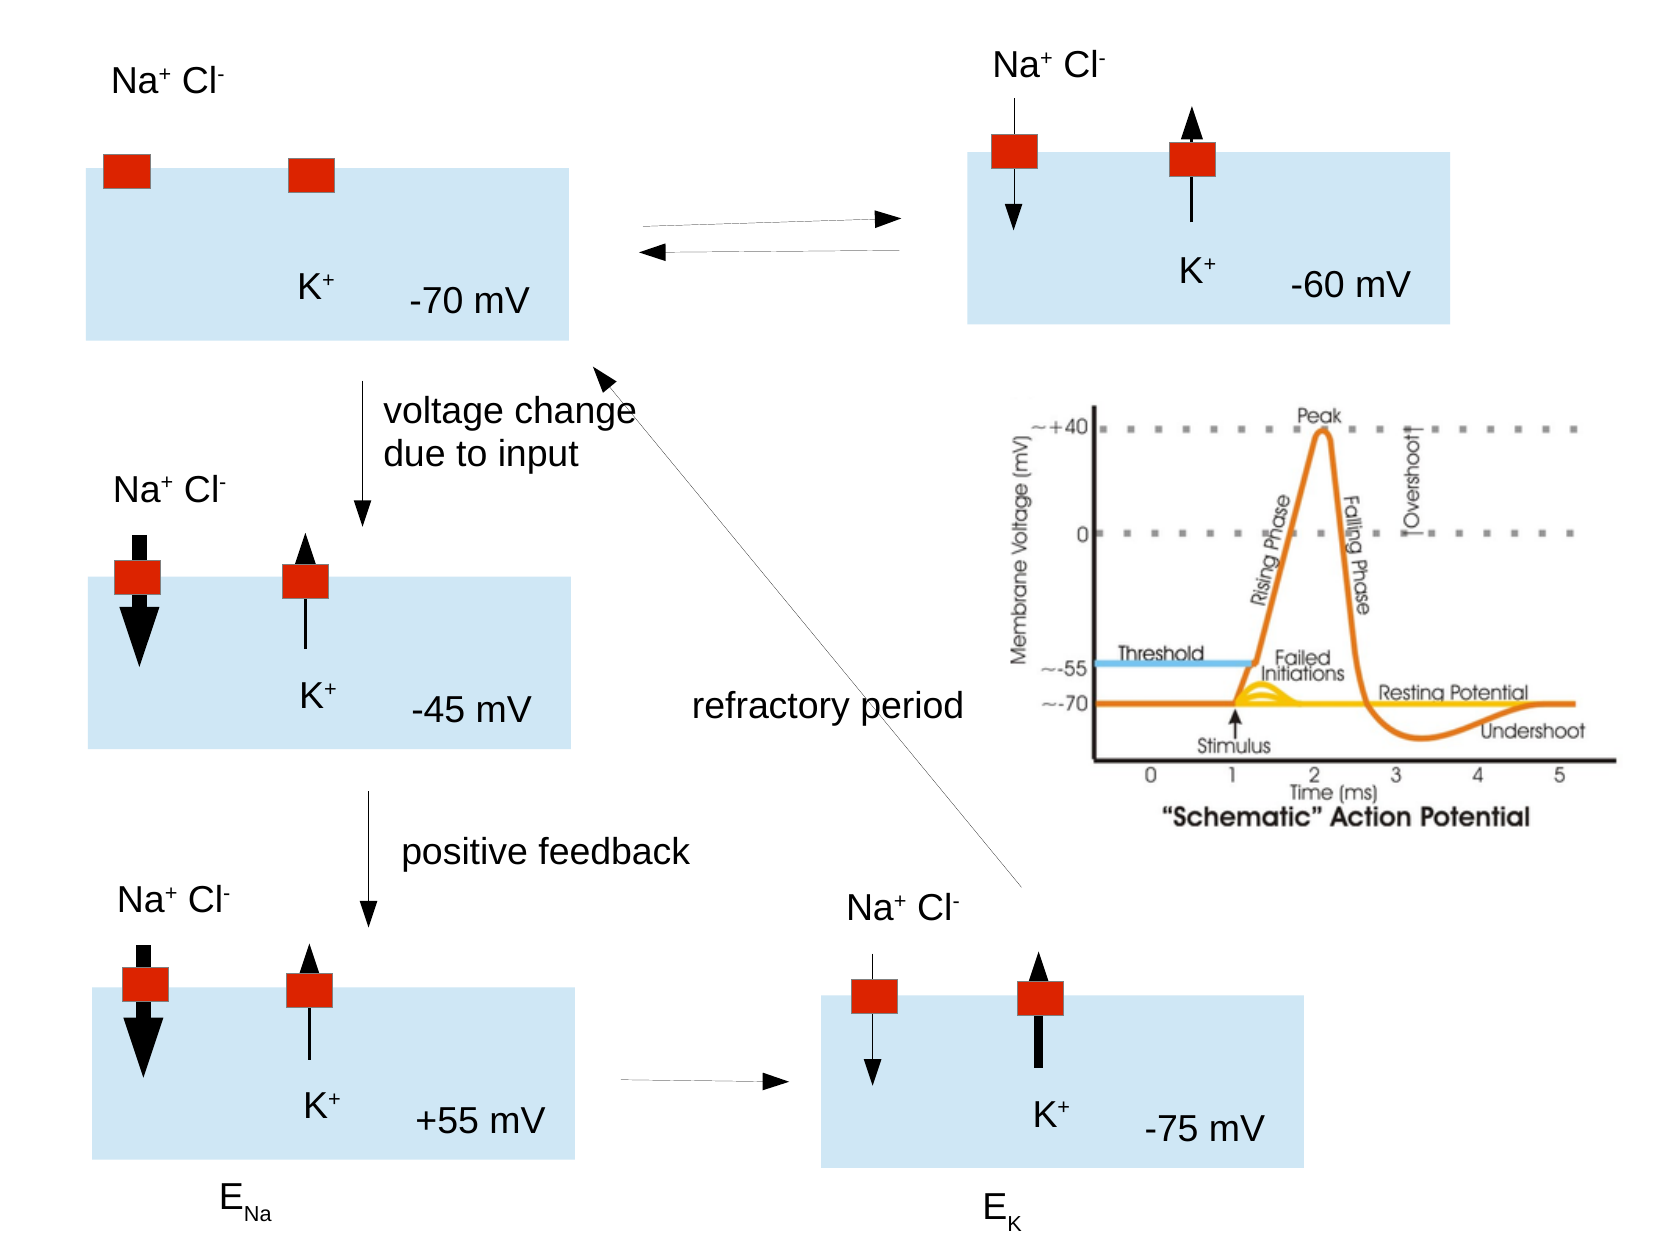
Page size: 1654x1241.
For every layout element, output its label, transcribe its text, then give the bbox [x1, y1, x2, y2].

text_box K+ [284, 667, 352, 740]
text_box [821, 979, 1304, 1168]
text_box positive feedback [386, 823, 706, 881]
text_box -45 mV [396, 681, 547, 738]
text_box +55 mV [400, 1091, 561, 1149]
text_box ENa [204, 1167, 319, 1234]
text_box [85, 154, 569, 341]
text_box refractory period [677, 677, 980, 734]
text_box Na+ Cl- [96, 52, 240, 109]
text_box Na+ Cl- [98, 460, 242, 518]
text_box K+ [282, 258, 350, 331]
text_box Na+ Cl- [977, 36, 1121, 93]
text_box Na+ Cl- [102, 871, 246, 929]
text_box -70 mV [394, 272, 545, 330]
text_box -75 mV [1129, 1099, 1281, 1157]
text_box K+ [288, 1077, 356, 1150]
text_box EK [967, 1177, 1088, 1241]
picture [1003, 396, 1637, 833]
text_box [967, 134, 1451, 325]
text_box Na+ Cl- [831, 879, 975, 937]
text_box -60 mV [1275, 256, 1427, 314]
text_box [92, 967, 575, 1160]
text_box K+ [1163, 242, 1232, 315]
text_box [87, 560, 571, 750]
text_box K+ [1017, 1085, 1086, 1158]
text_box voltage change due to input [368, 382, 652, 482]
